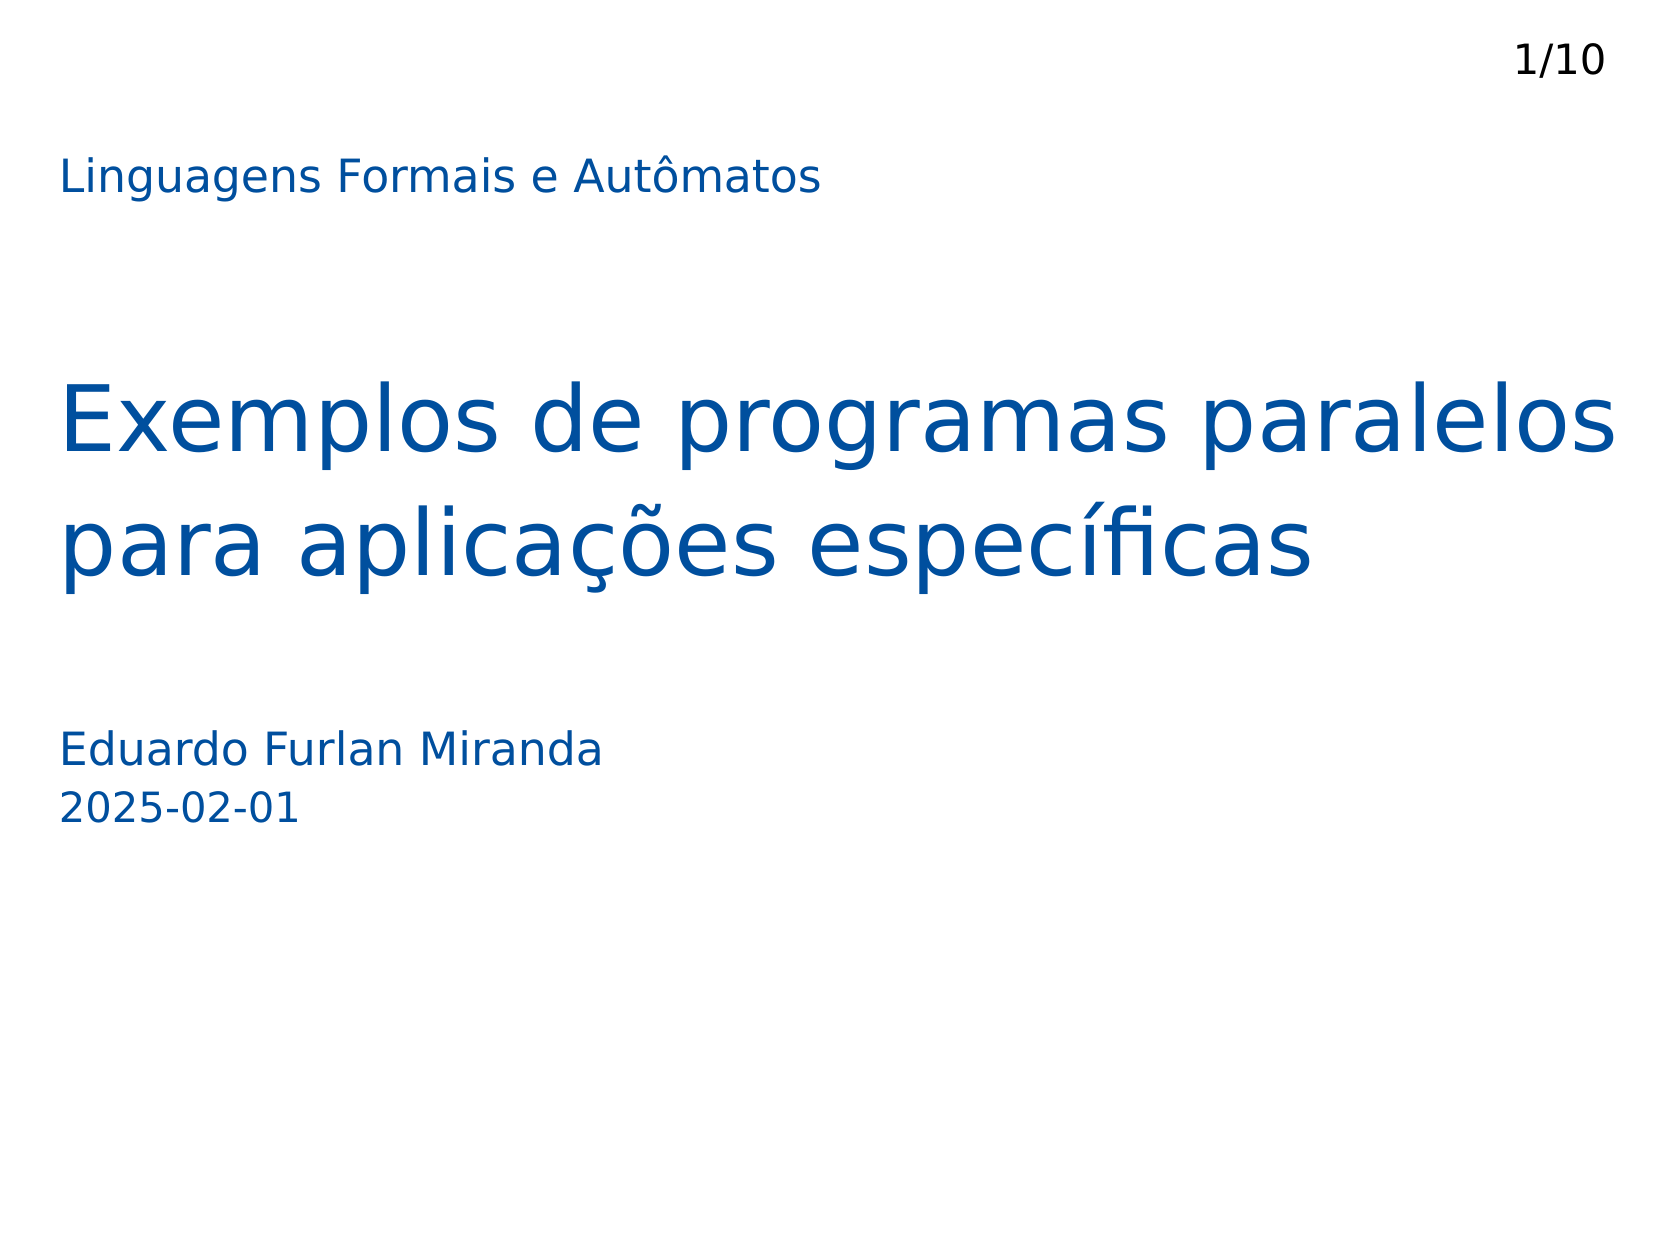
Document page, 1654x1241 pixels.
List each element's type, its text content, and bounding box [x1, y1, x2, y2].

chart [720, 567, 933, 672]
list Linguagens Formais e Autômatos Exemplos de programas paralelos para aplicações específicas Eduardo Furlan Miranda 2025-02-01 [59, 141, 1625, 1211]
